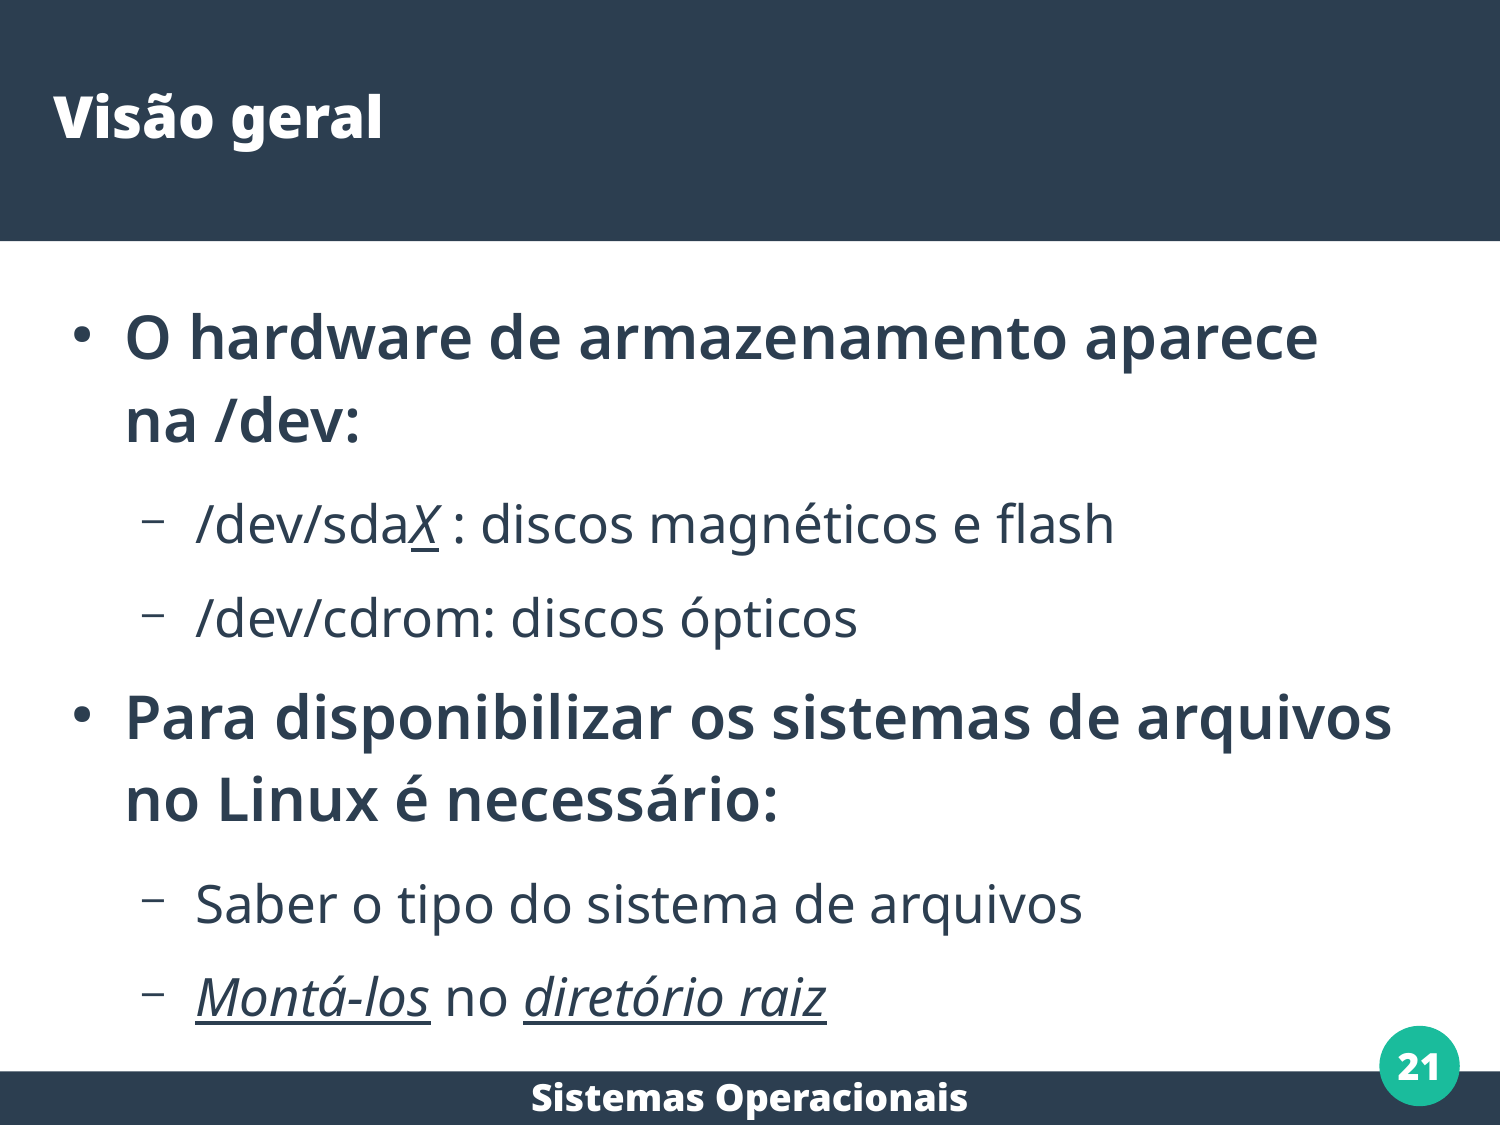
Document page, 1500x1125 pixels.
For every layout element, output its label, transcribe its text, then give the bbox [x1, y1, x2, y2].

list O hardware de armazenamento aparece na /dev: /dev/sdaX : discos magnéticos e flash /dev/cdrom: discos ópticos Para disponibilizar os sistemas de arquivos no Linux é necessário: Saber o tipo do sistema de arquivos Montá-los no diretório raiz [53, 294, 1447, 1045]
title Visão geral [53, 44, 1447, 188]
